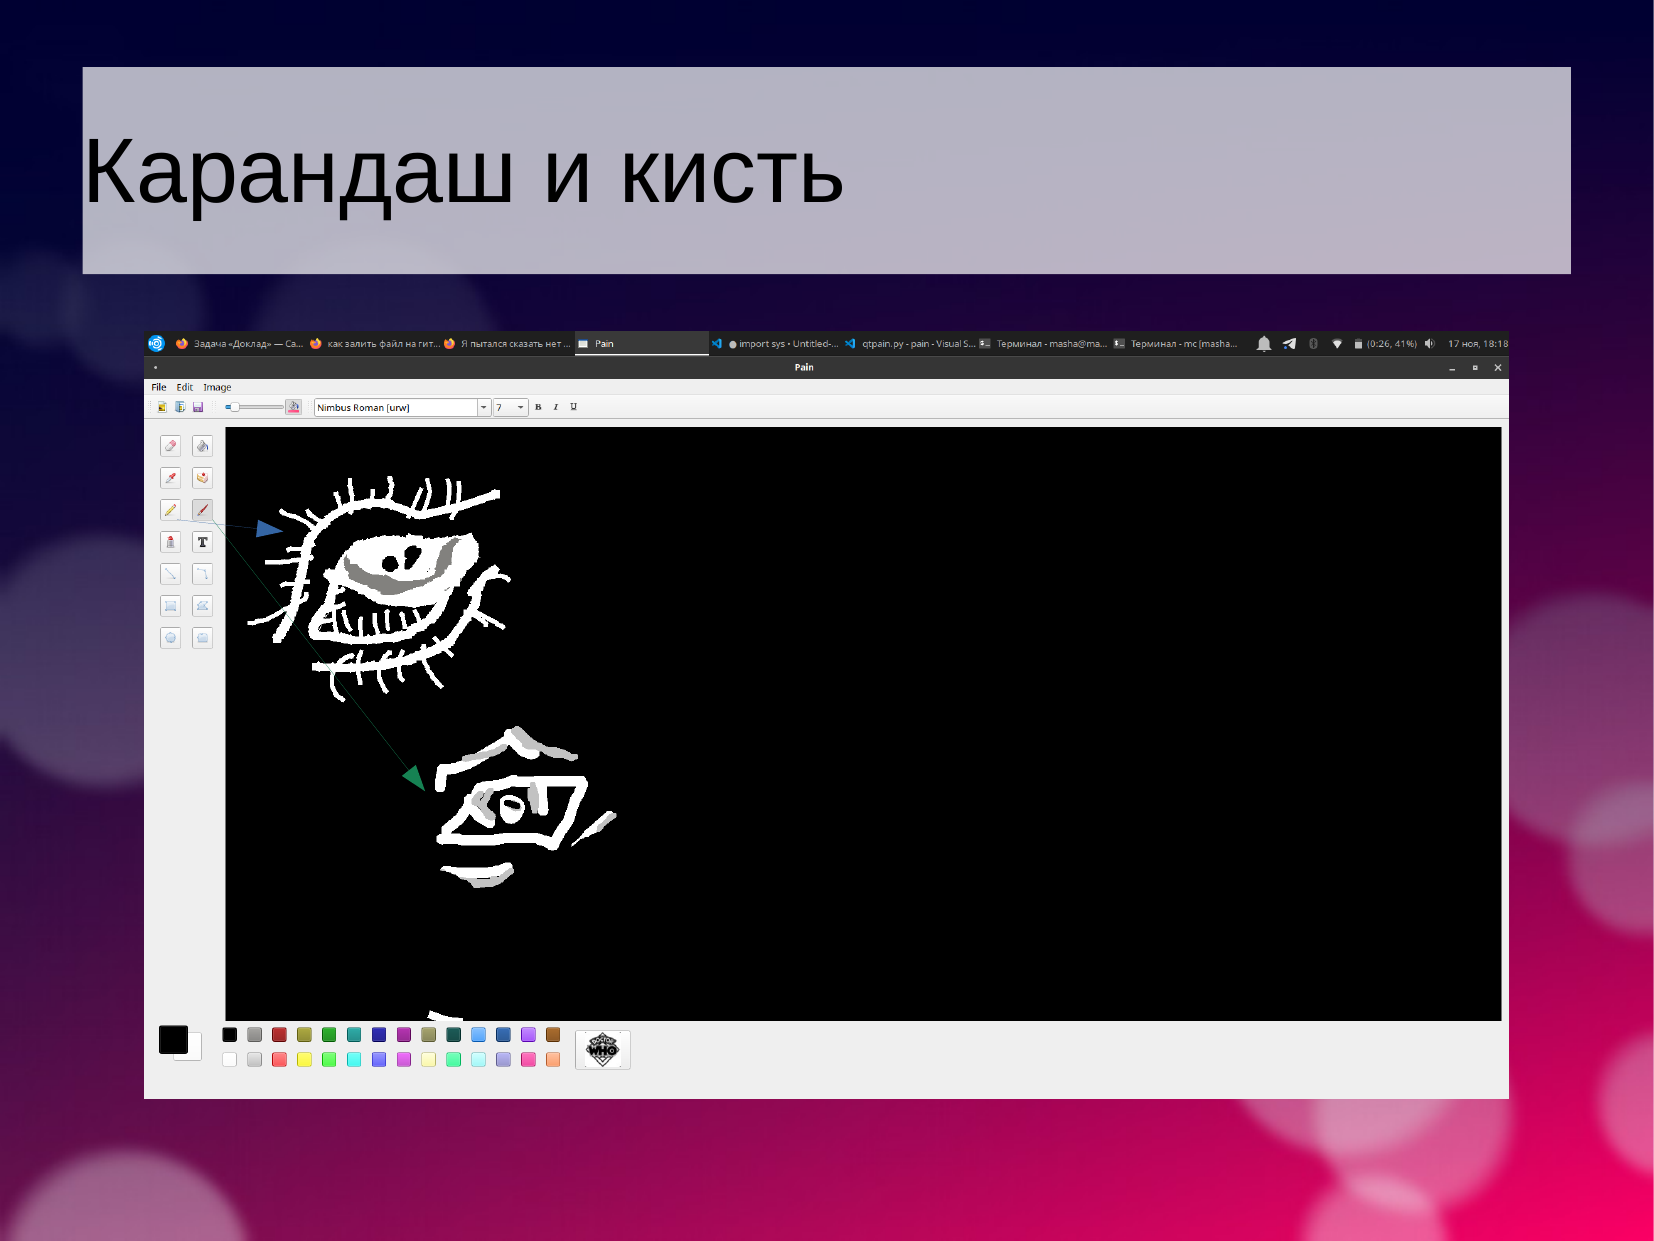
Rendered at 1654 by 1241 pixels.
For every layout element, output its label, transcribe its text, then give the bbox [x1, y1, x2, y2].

title Карандаш и кисть [82, 67, 1571, 275]
picture [0, 0, 1654, 1241]
